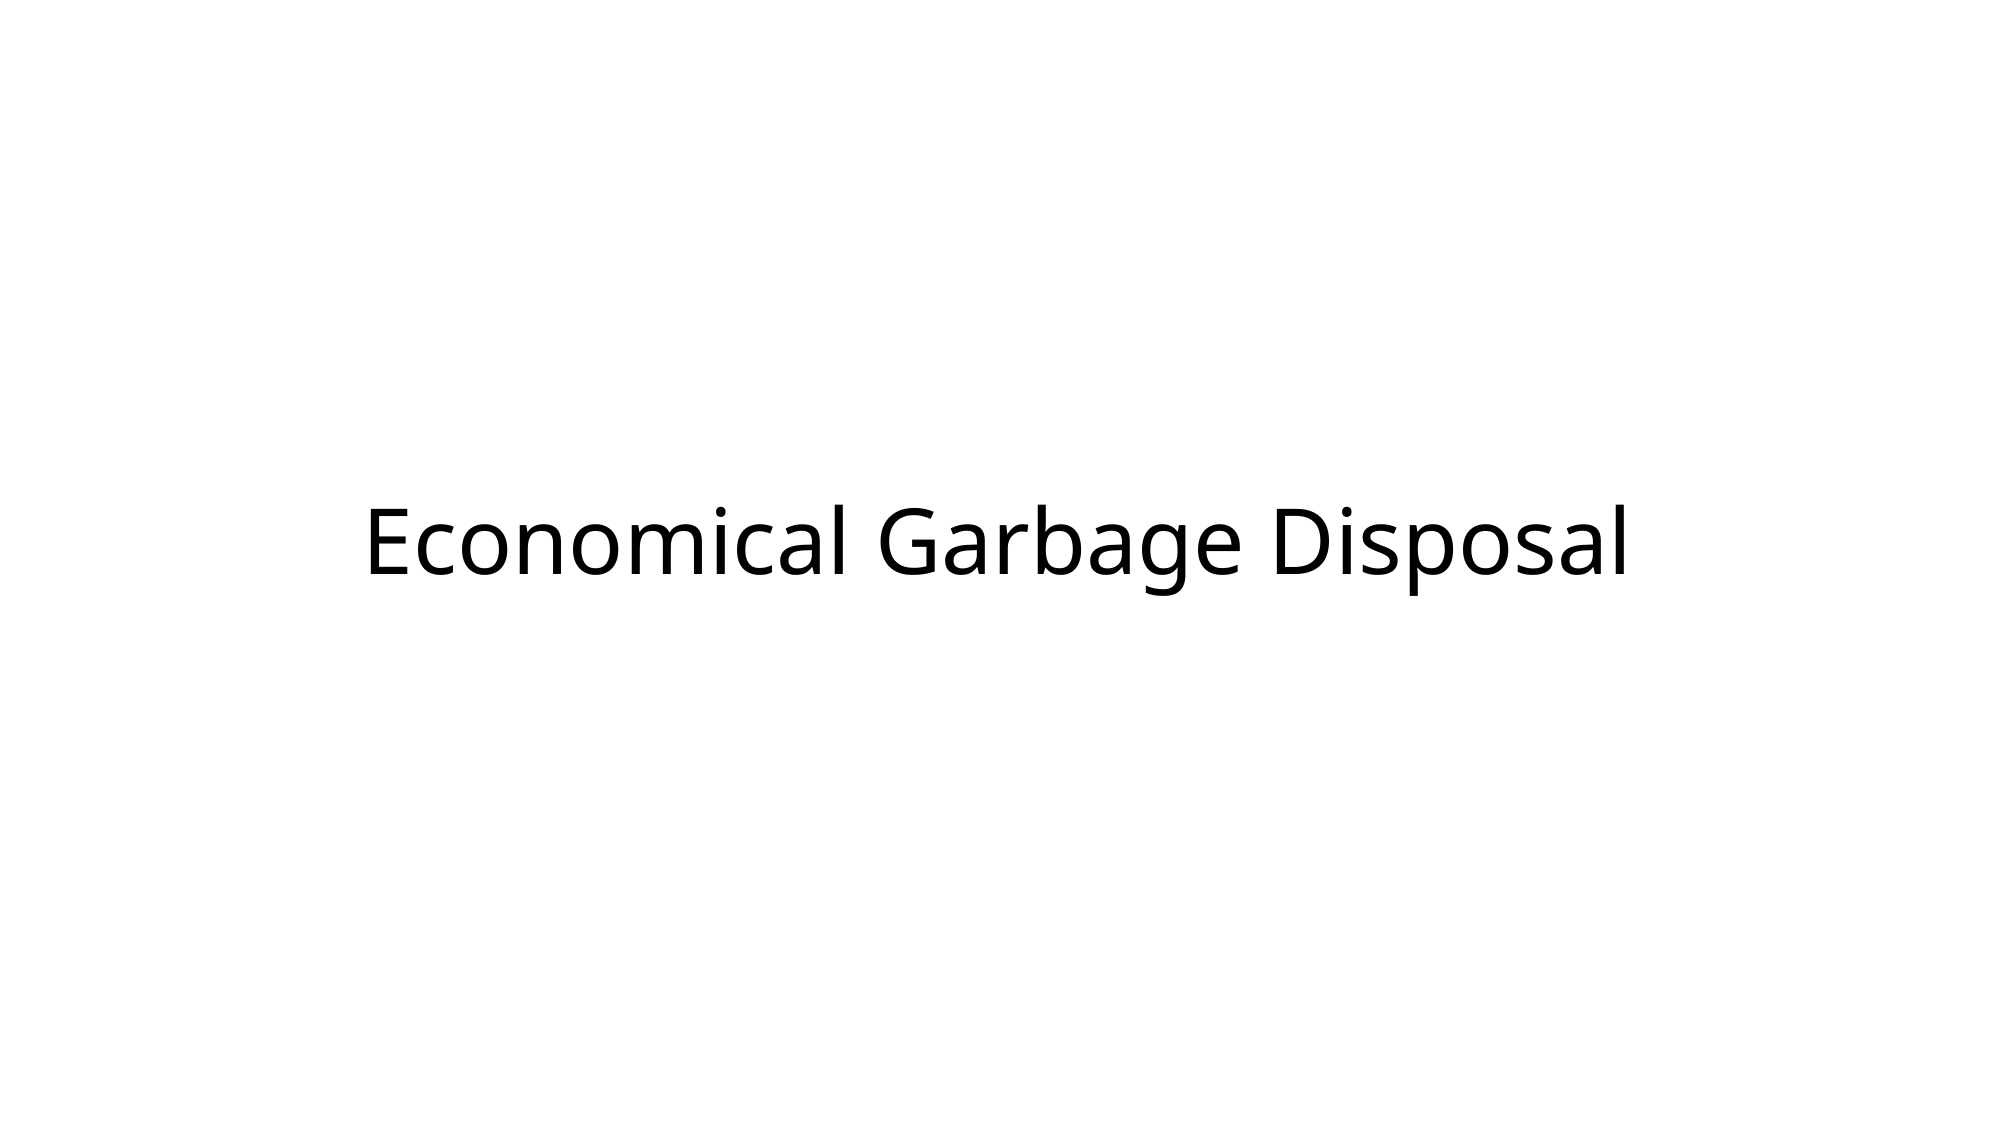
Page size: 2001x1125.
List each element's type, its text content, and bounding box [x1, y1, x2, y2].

title Economical Garbage Disposal [247, 440, 1748, 602]
